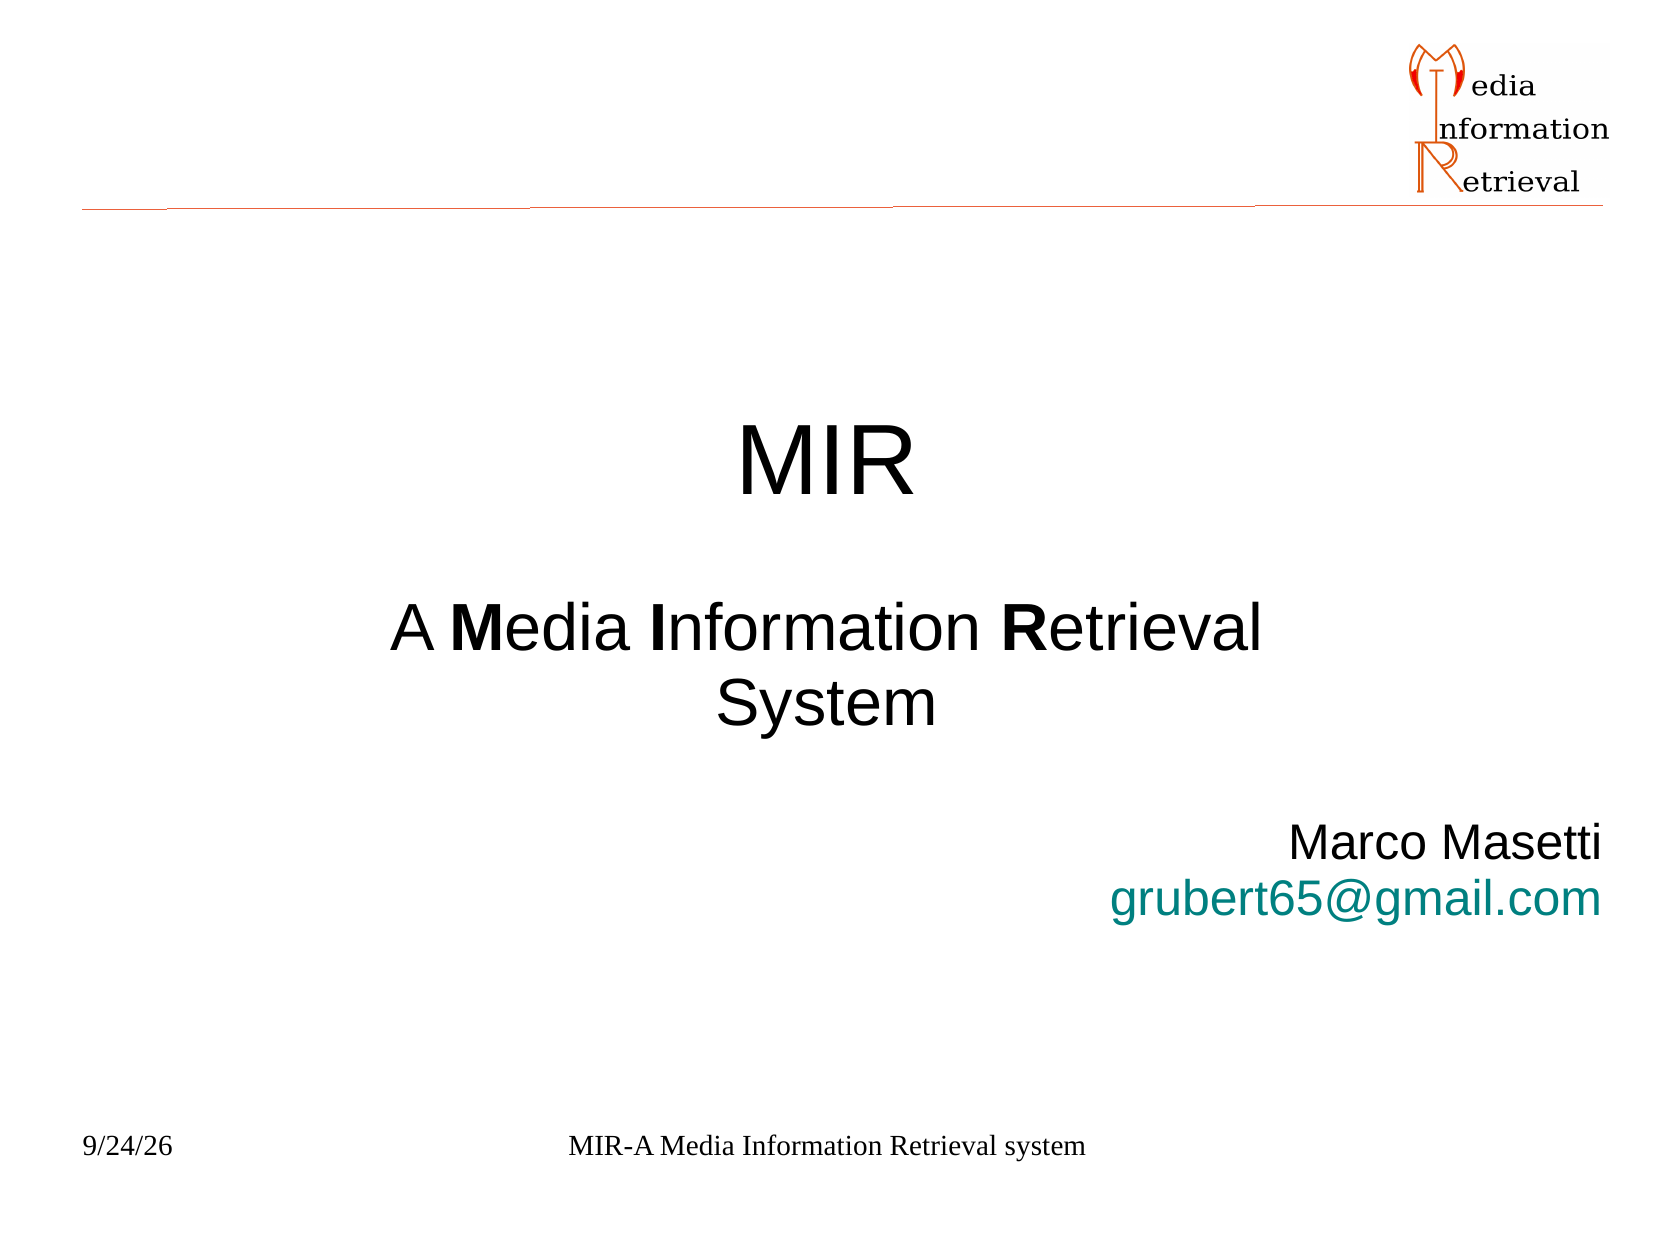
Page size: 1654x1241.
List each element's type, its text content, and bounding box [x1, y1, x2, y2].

picture [1409, 43, 1610, 198]
subtitle MIR A Media Information Retrieval System Marco Masetti grubert65@gmail.com [51, 238, 1603, 1091]
